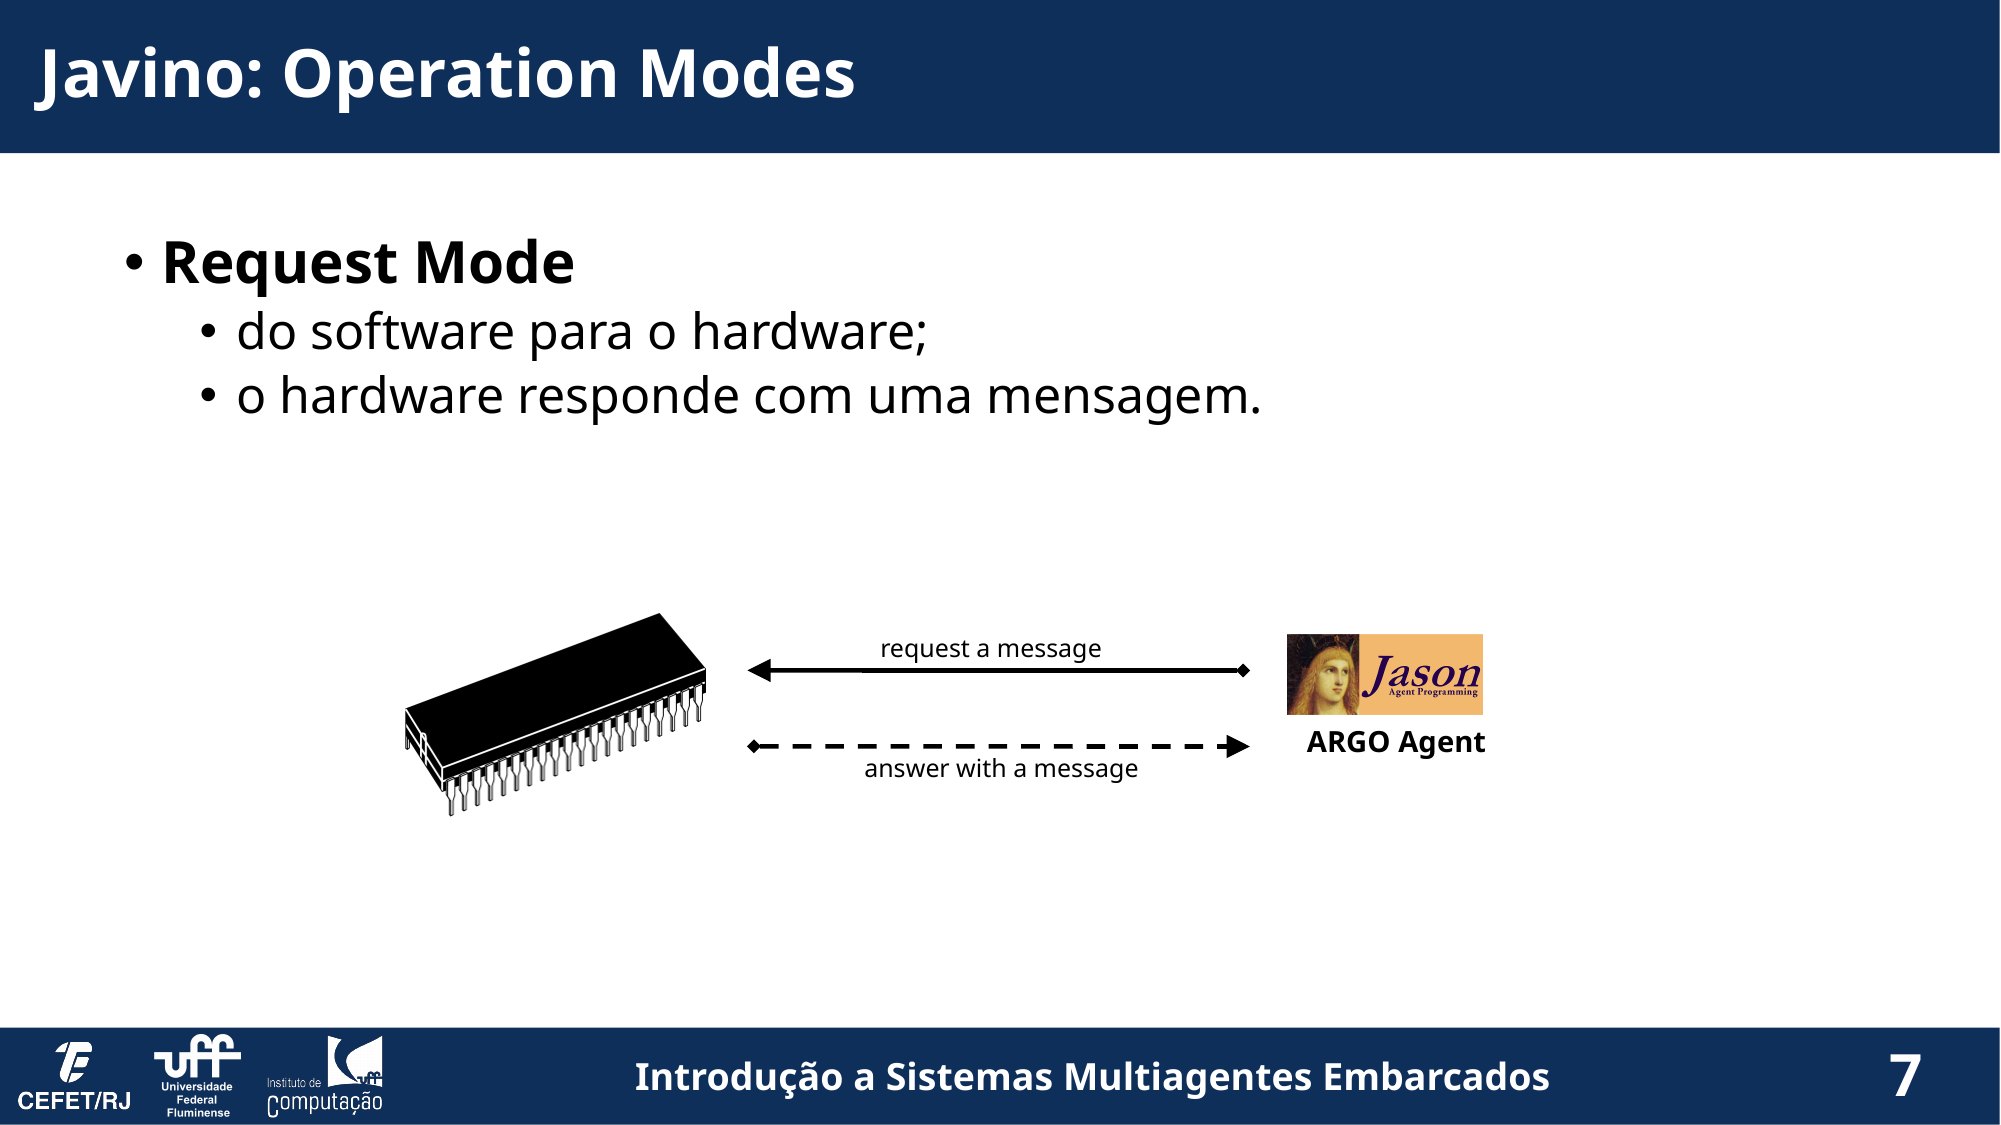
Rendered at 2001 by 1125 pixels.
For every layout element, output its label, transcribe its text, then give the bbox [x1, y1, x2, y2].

text_box Request Mode do software para o hardware; o hardware responde com uma mensagem. [109, 225, 1813, 1001]
text_box Javino: Operation Modes [25, 23, 2000, 119]
picture [153, 1033, 242, 1122]
picture [265, 1033, 384, 1118]
text_box answer with a message [792, 745, 1211, 791]
picture [405, 613, 706, 817]
picture [18, 1021, 130, 1125]
text_box request a message [782, 625, 1201, 668]
picture [1287, 634, 1483, 715]
text_box ARGO Agent [1271, 716, 1522, 766]
